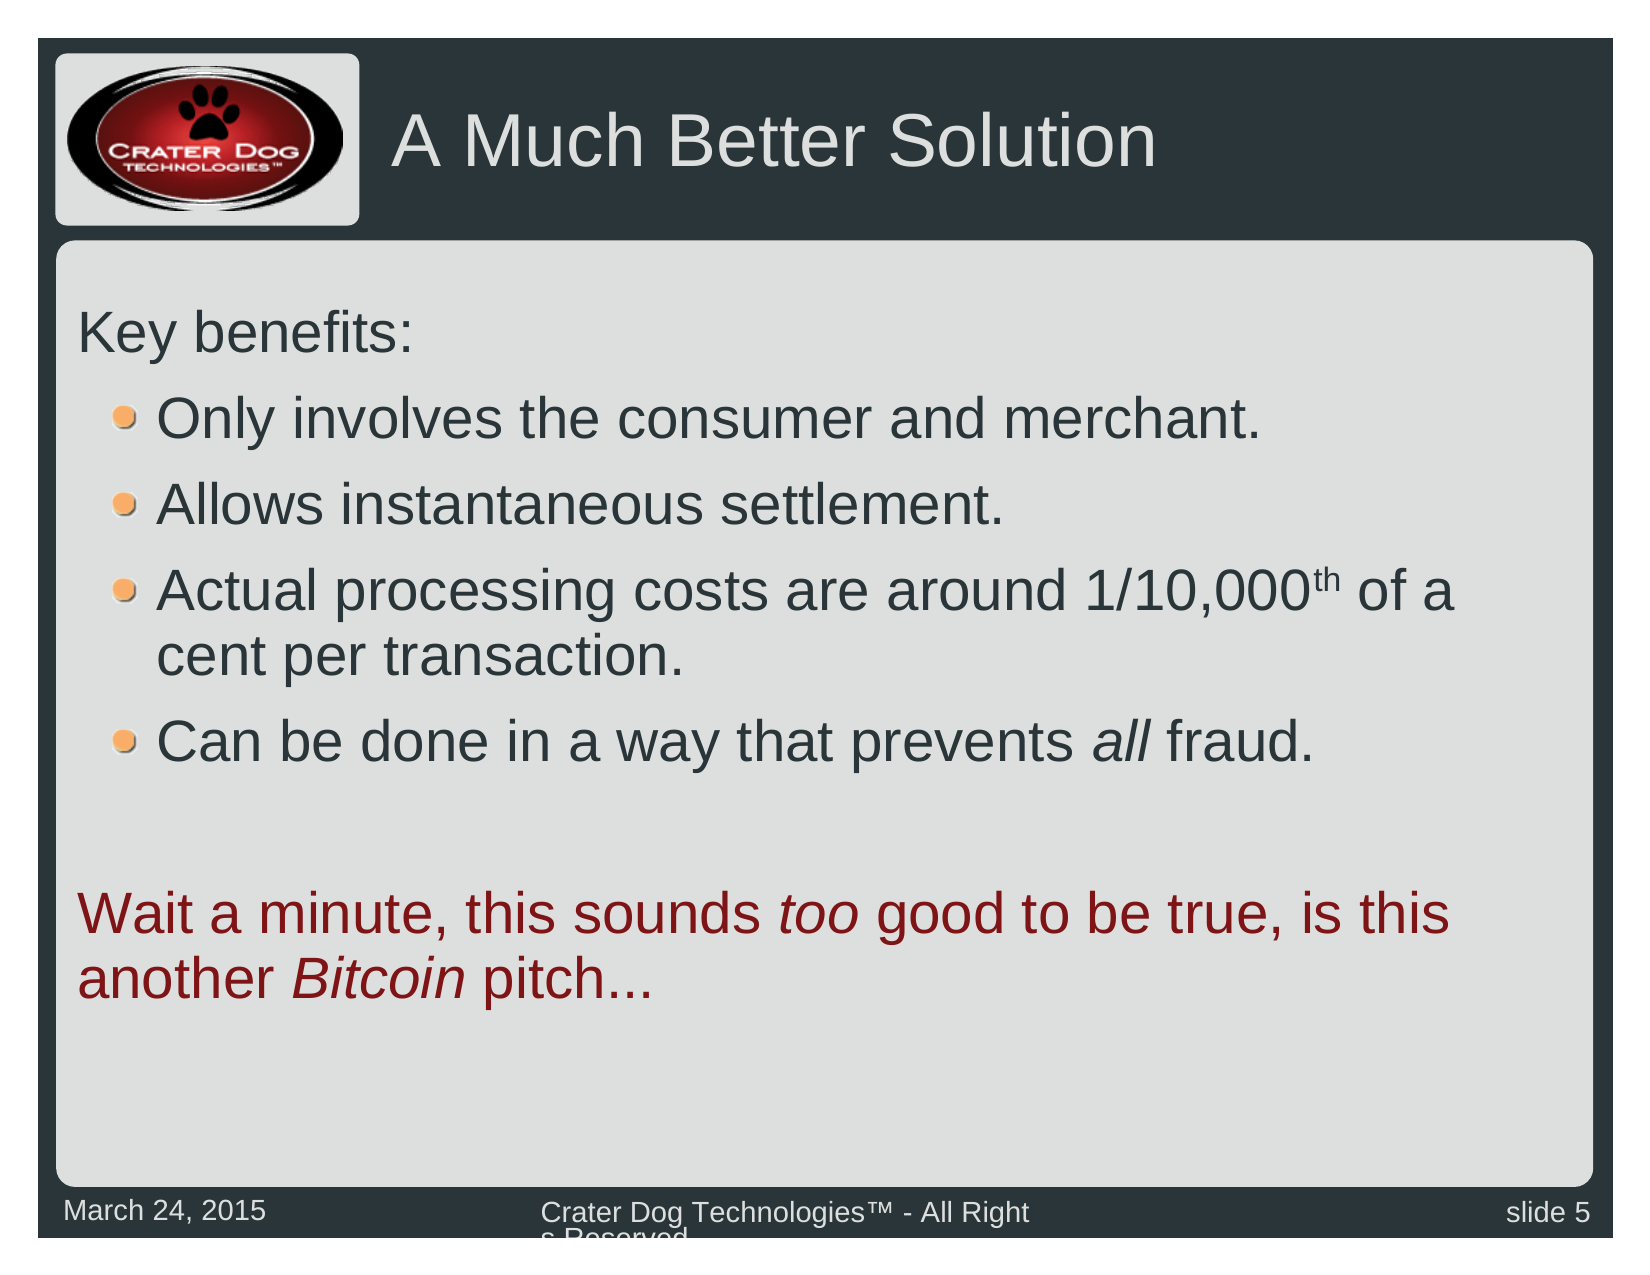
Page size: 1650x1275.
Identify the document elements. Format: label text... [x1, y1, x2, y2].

picture [67, 66, 343, 211]
title A Much Better Solution [391, 55, 1572, 224]
list Key benefits: Only involves the consumer and merchant. Allows instantaneous settlement. Actual processing costs are around 1/10,000th of a cent per transaction. Can be done in a way that prevents all fraud. Wait a minute, this sounds too good to be true, is this another Bitcoin pitch... [77, 299, 1557, 1163]
